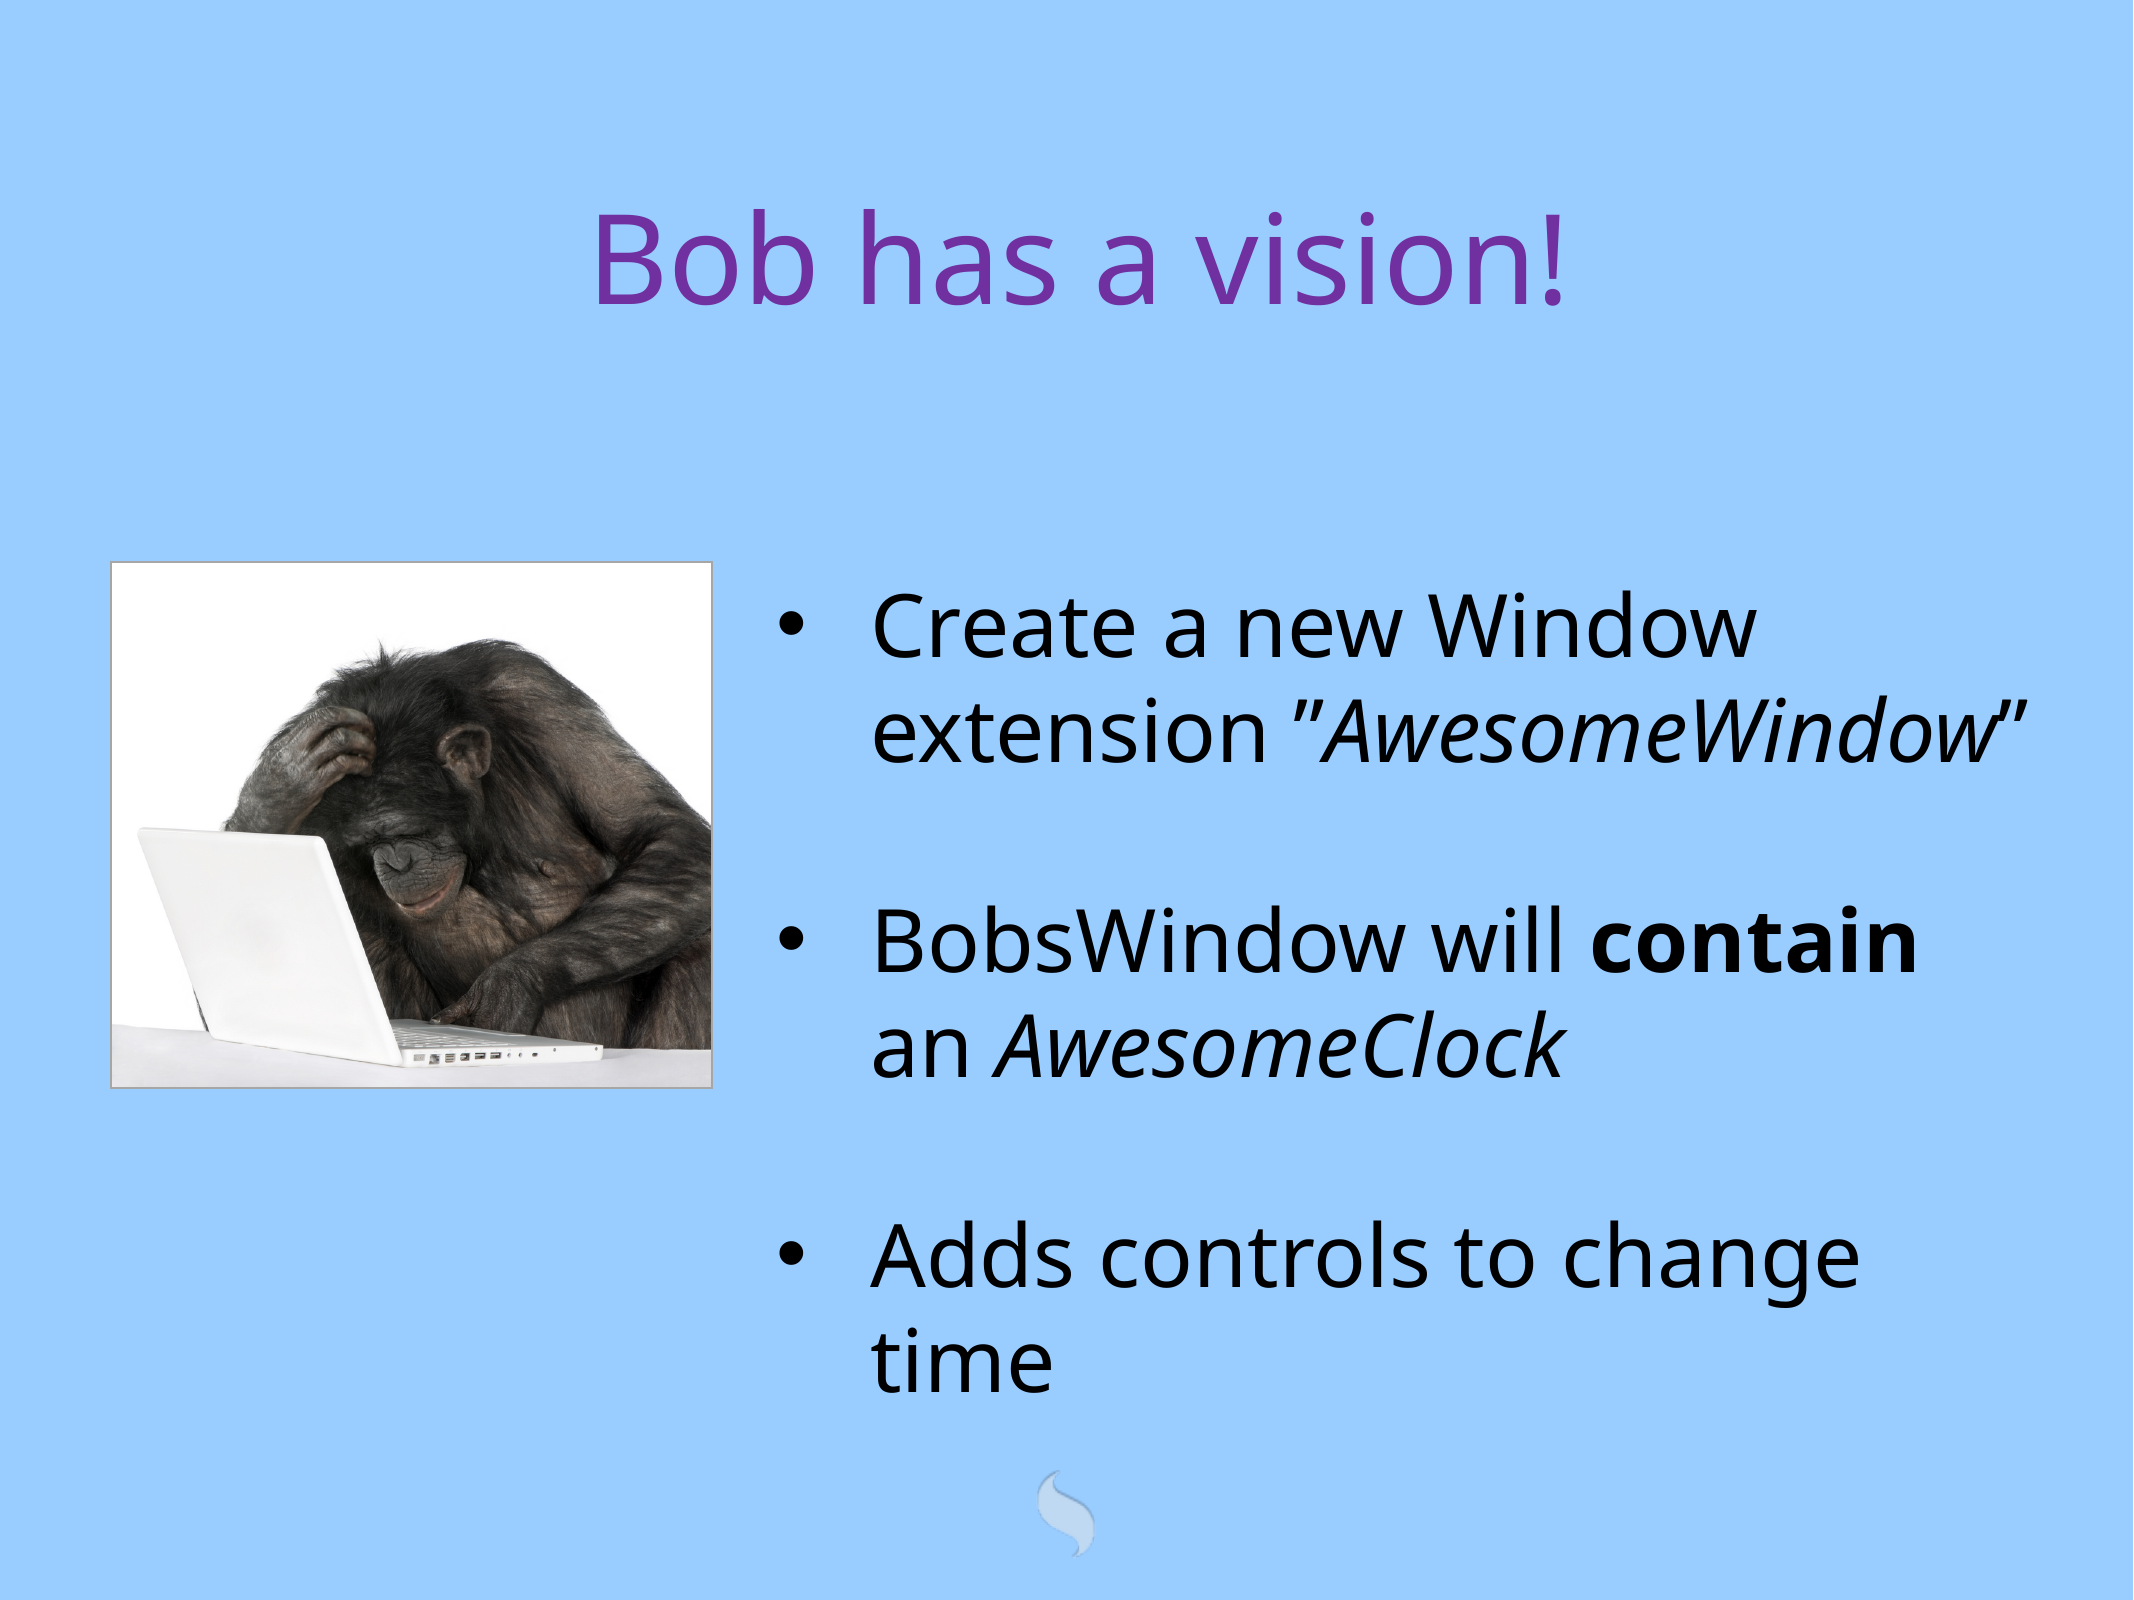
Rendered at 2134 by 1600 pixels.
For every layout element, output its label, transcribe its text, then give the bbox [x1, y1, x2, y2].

picture [111, 562, 712, 1088]
picture [1035, 1470, 1098, 1561]
text_box Bob has a vision! [154, 87, 2005, 338]
text_box Create a new Window extension ”AwesomeWindow” BobsWindow will contain an AwesomeClock Adds controls to change time [761, 562, 2055, 1418]
